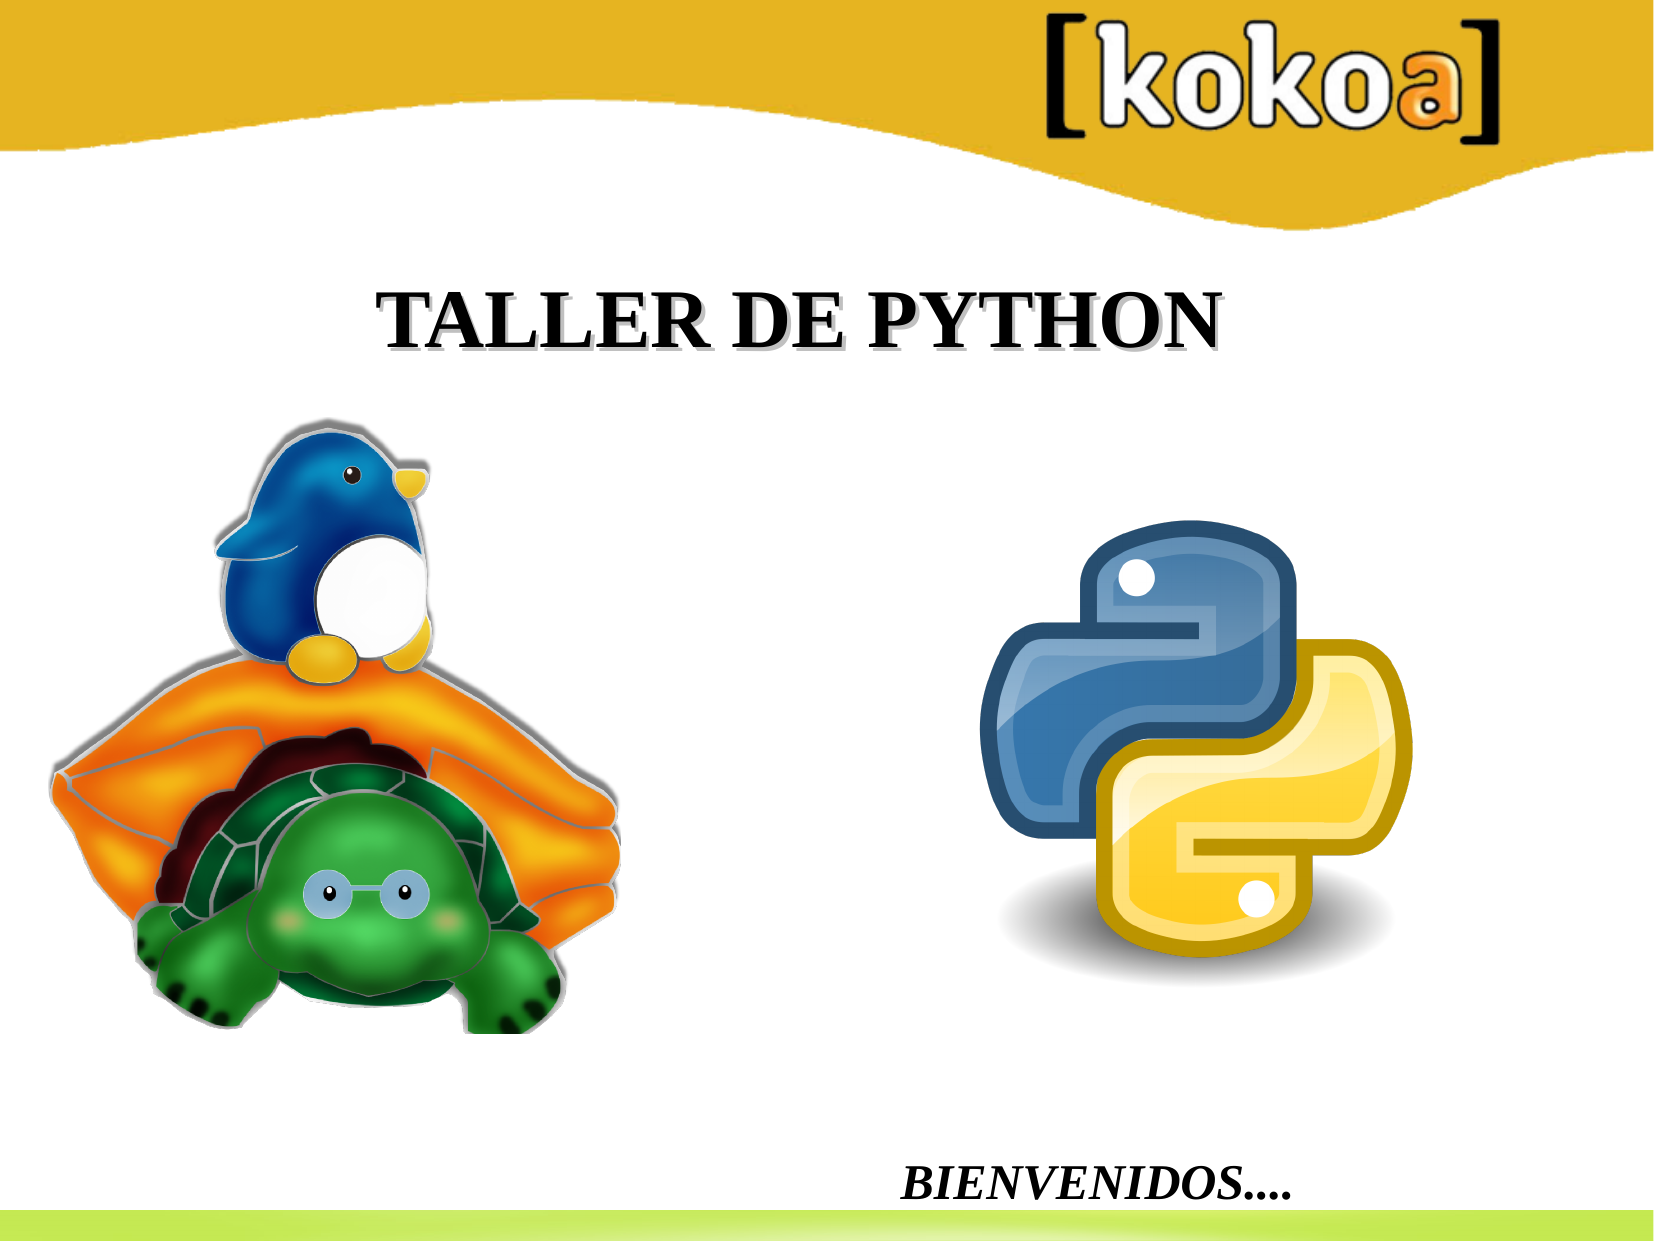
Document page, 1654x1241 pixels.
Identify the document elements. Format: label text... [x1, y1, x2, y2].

text_box BIENVENIDOS.... [885, 1147, 1310, 1218]
picture [0, 1210, 1654, 1241]
text_box TALLER DE PYTHON [360, 265, 1501, 374]
picture [951, 509, 1441, 999]
picture [0, 0, 1654, 1034]
